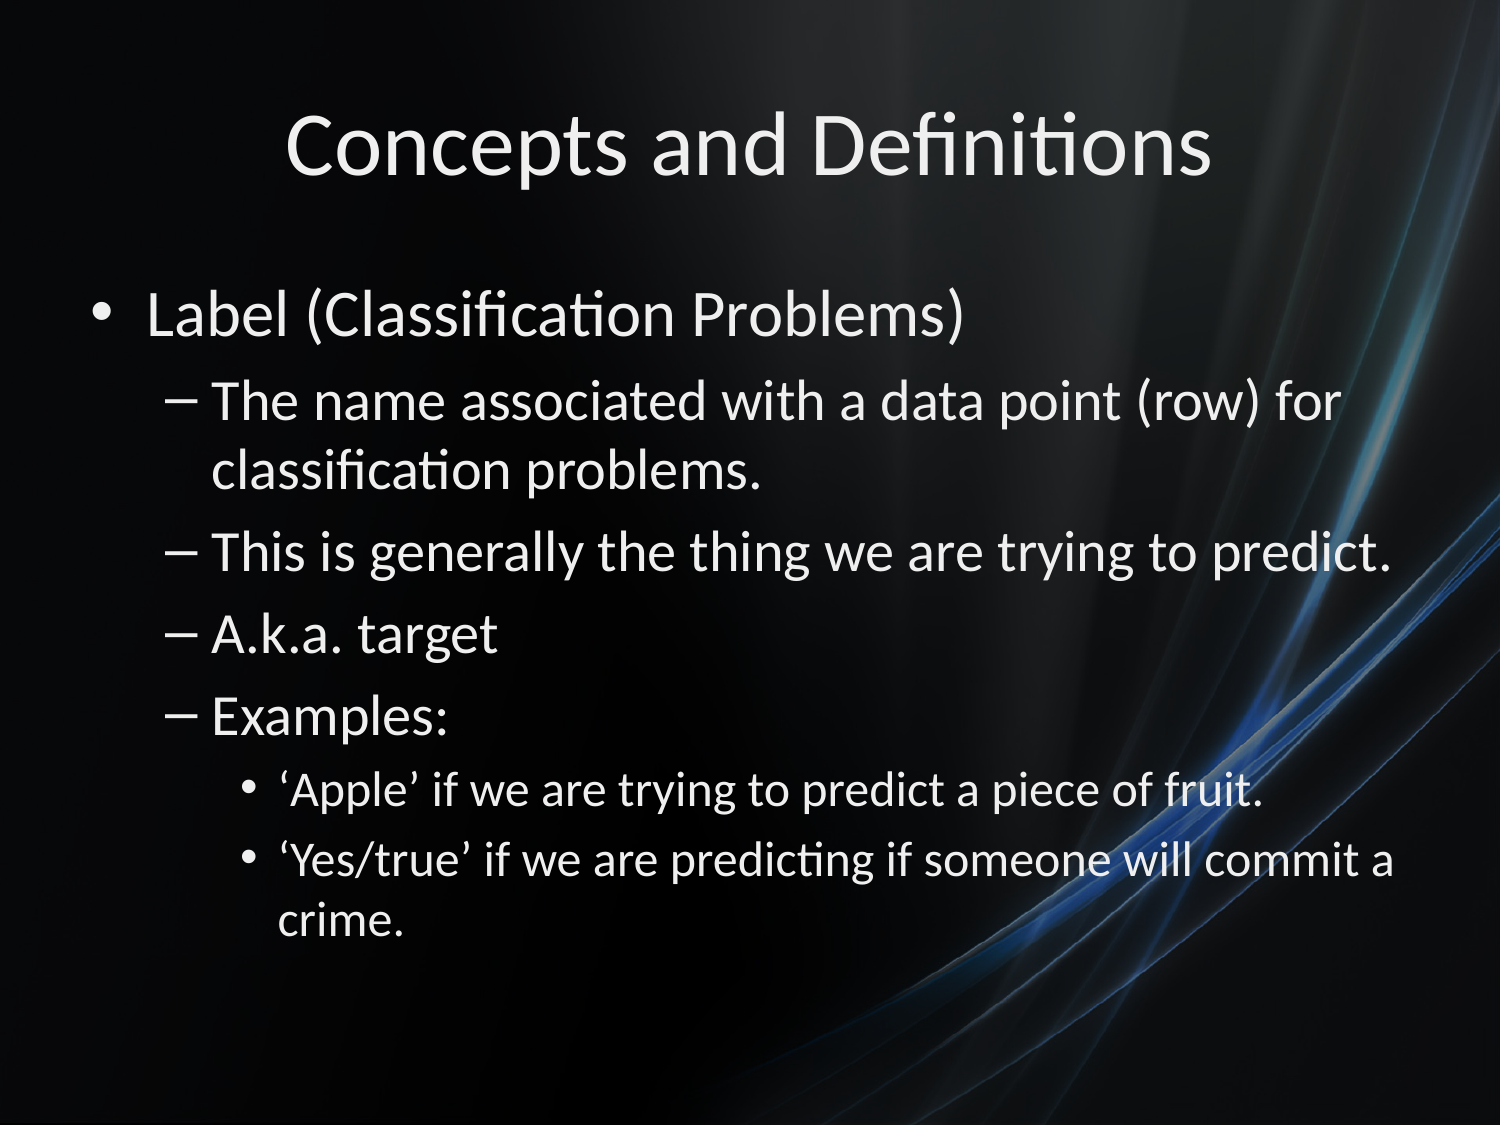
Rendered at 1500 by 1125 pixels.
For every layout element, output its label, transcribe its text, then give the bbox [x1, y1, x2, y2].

title Concepts and Definitions [75, 45, 1425, 233]
list Label (Classification Problems) The name associated with a data point (row) for classification problems. This is generally the thing we are trying to predict. A.k.a. target Examples: ‘Apple’ if we are trying to predict a piece of fruit. ‘Yes/true’ if we are predicting if someone will commit a crime. [75, 262, 1425, 1005]
picture [0, 0, 1500, 1125]
